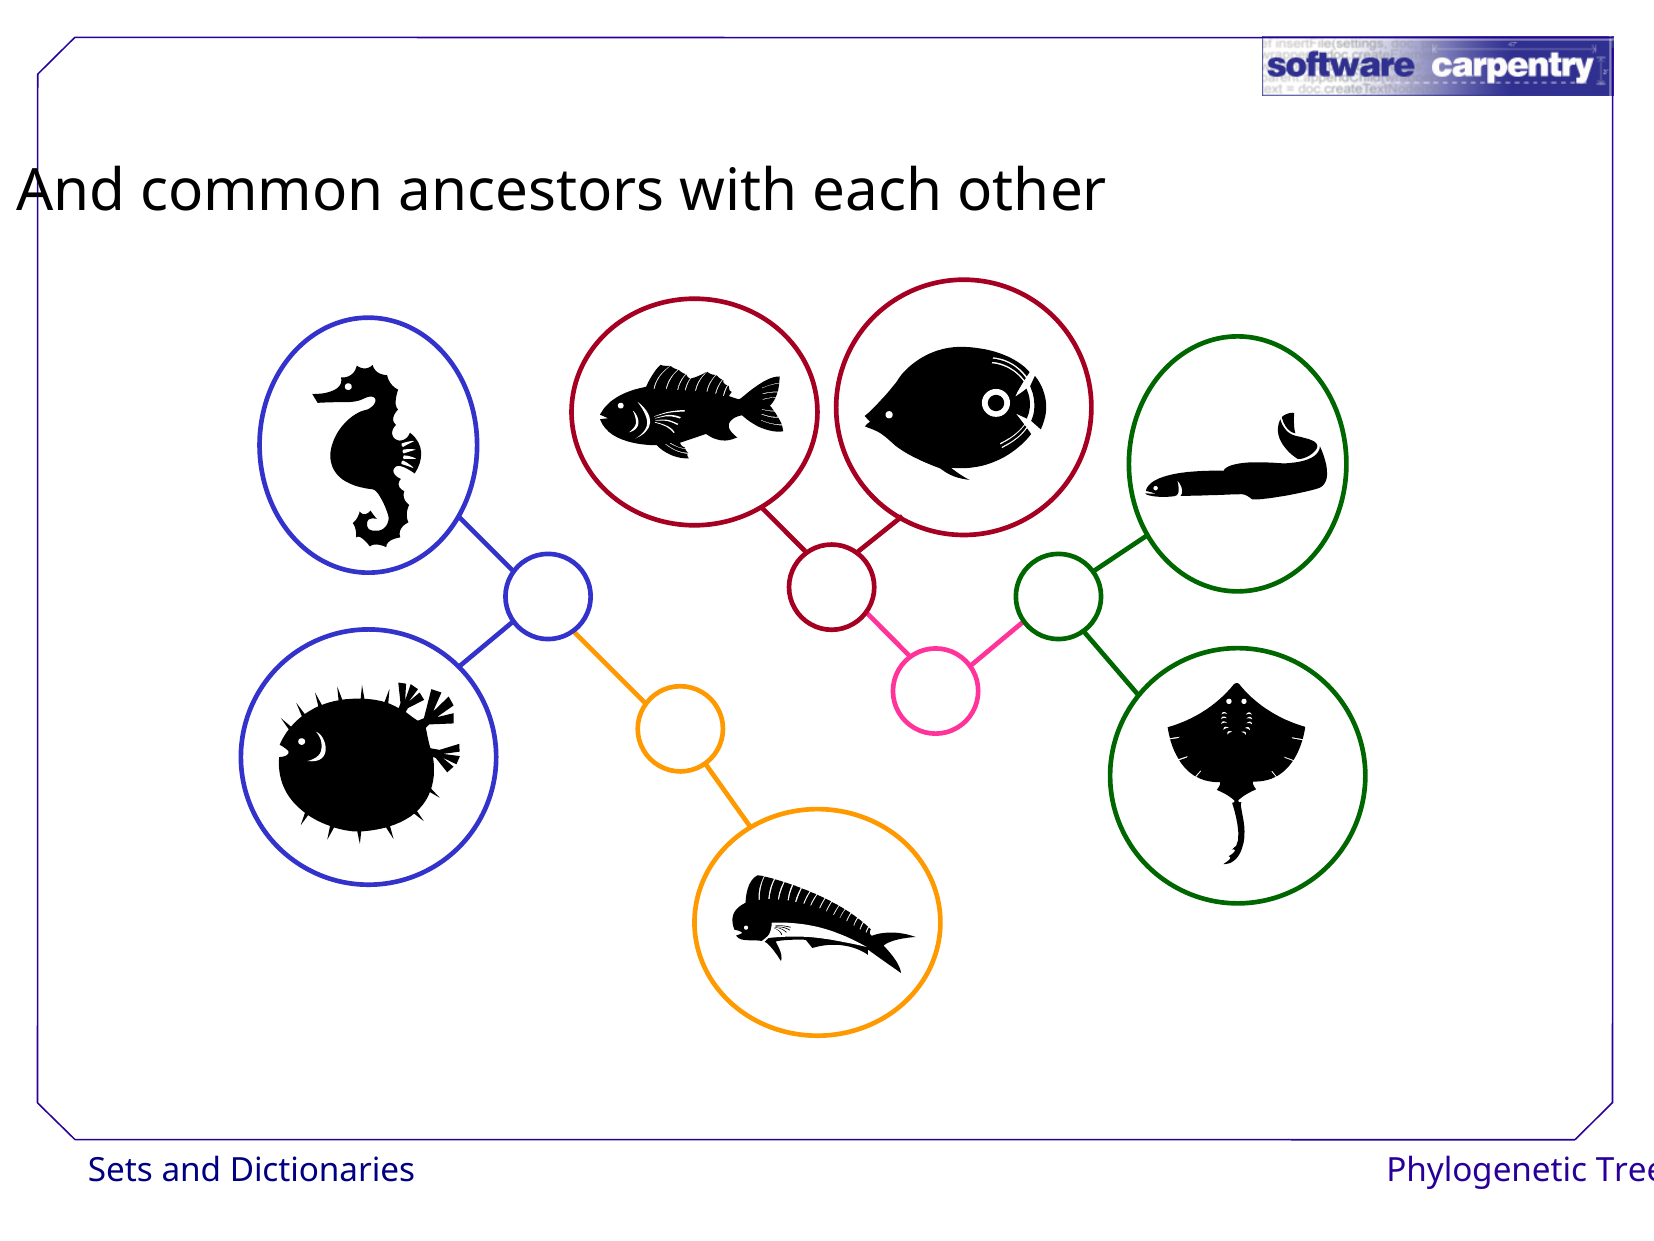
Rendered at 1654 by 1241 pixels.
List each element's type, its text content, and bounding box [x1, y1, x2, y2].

picture [276, 682, 460, 845]
picture [1167, 683, 1306, 866]
text_box And common ancestors with each other [1, 109, 1272, 231]
picture [732, 875, 916, 973]
picture [1262, 36, 1614, 96]
picture [600, 364, 784, 460]
picture [312, 364, 425, 548]
picture [864, 346, 1048, 480]
picture [1145, 411, 1328, 501]
